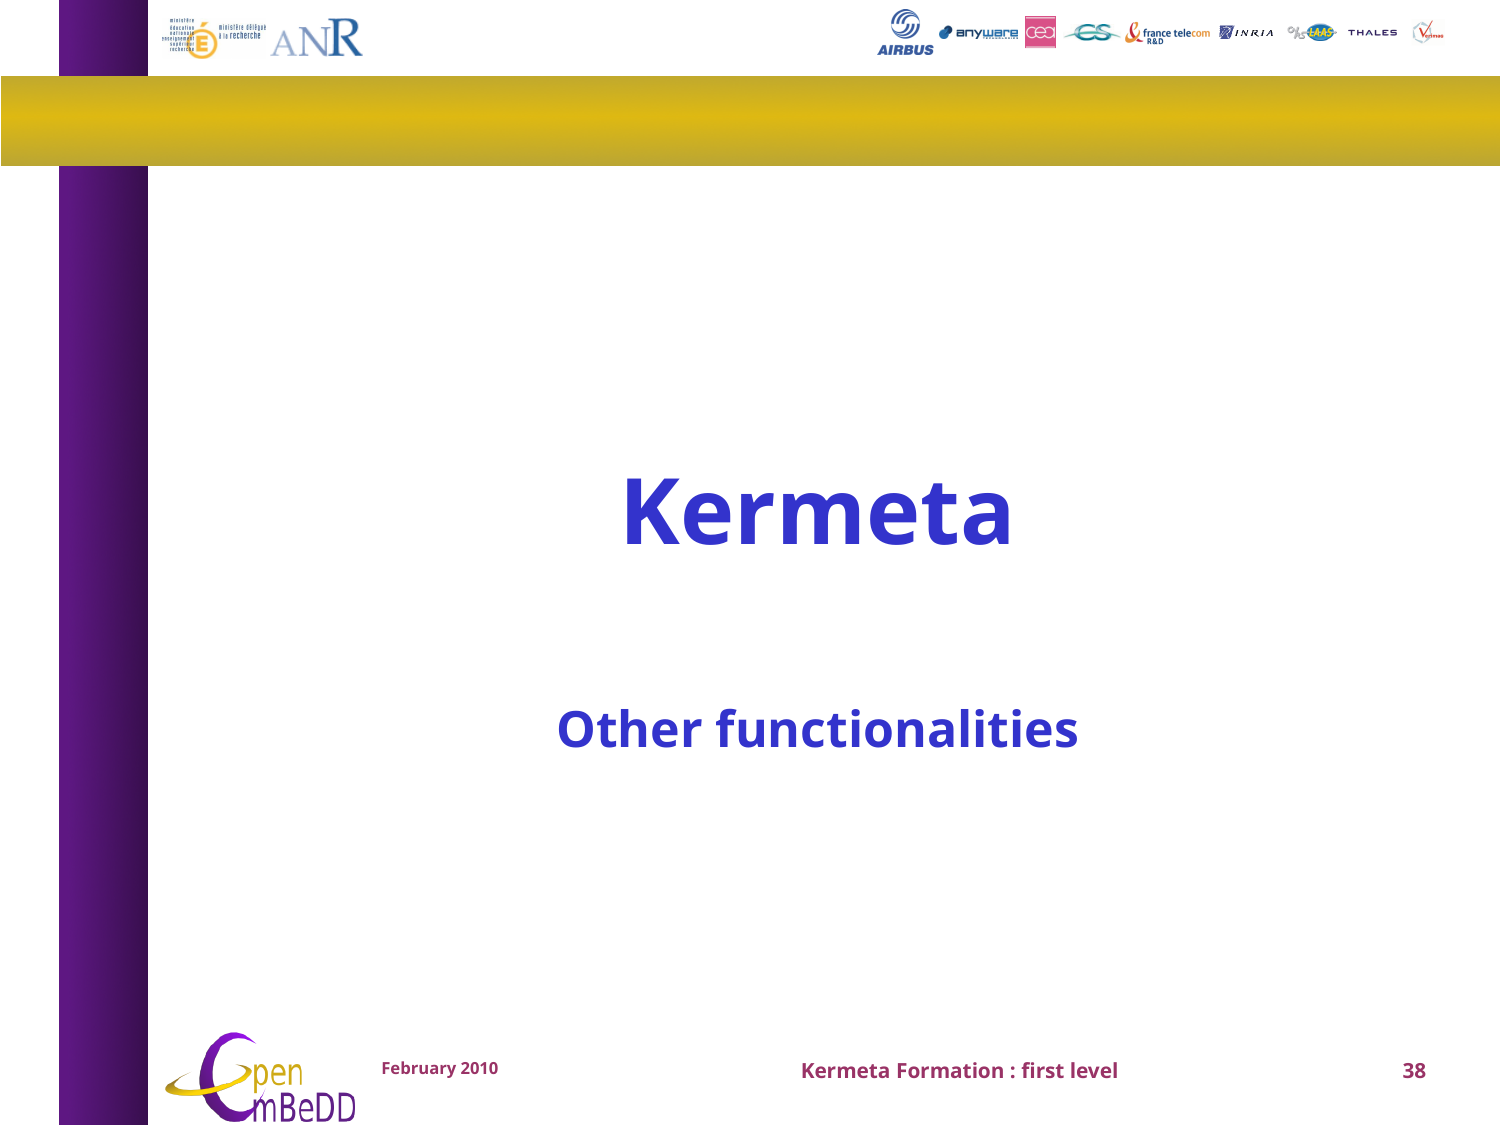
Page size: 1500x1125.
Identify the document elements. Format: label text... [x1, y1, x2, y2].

text_box February 2010 [366, 1049, 531, 1101]
subtitle Kermeta Other functionalities [147, 451, 1488, 759]
text_box [1387, 1049, 1482, 1101]
text_box Kermeta Formation : first level [531, 1049, 1387, 1101]
